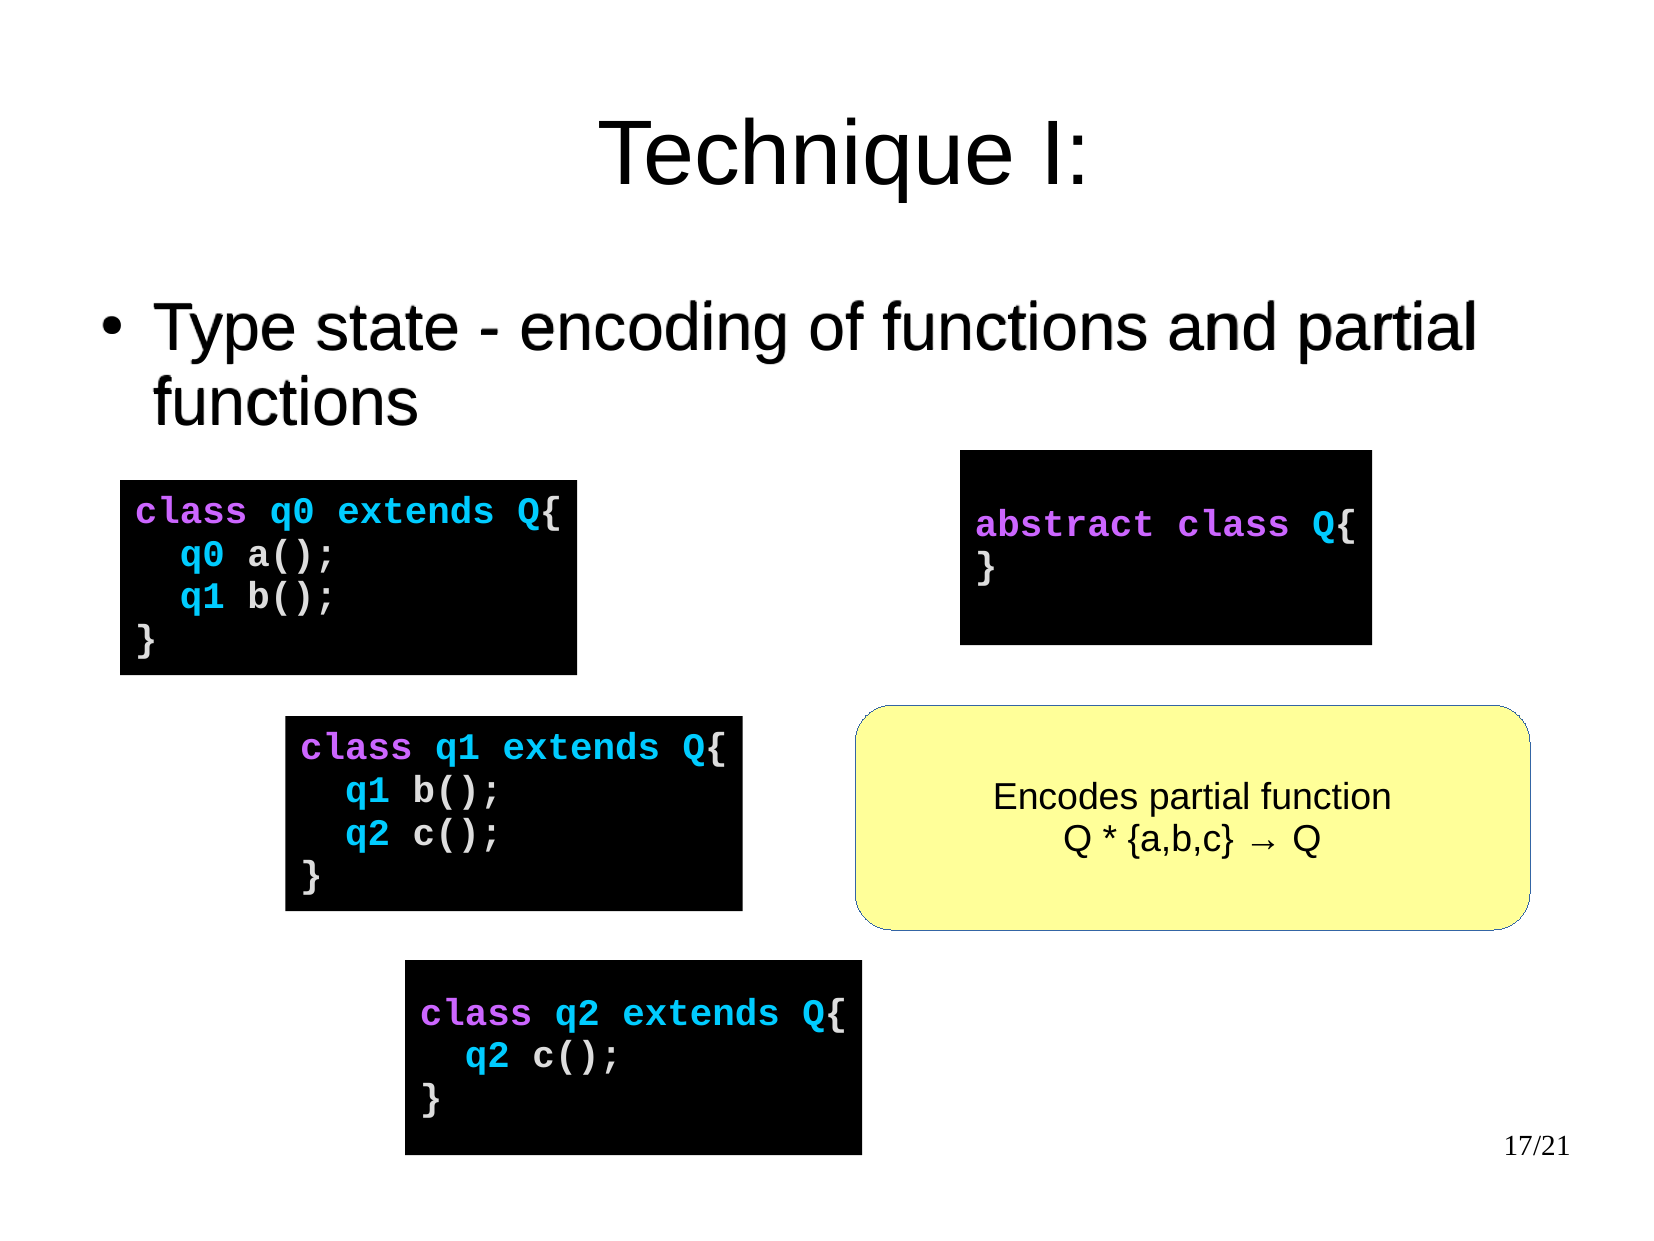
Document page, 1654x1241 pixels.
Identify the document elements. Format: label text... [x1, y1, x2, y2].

text_box abstract class Q{ } [960, 450, 1373, 646]
list Type state - encoding of functions and partial functions [82, 290, 1571, 1010]
text_box class q2 extends Q{ q2 c(); } [405, 960, 863, 1156]
text_box class q1 extends Q{ q1 b(); q2 c(); } [285, 716, 743, 912]
text_box Encodes partial function Q * {a,b,c} → Q [855, 705, 1531, 931]
title Technique I: [82, 49, 1571, 257]
text_box class q0 extends Q{ q0 a(); q1 b(); } [120, 480, 578, 676]
